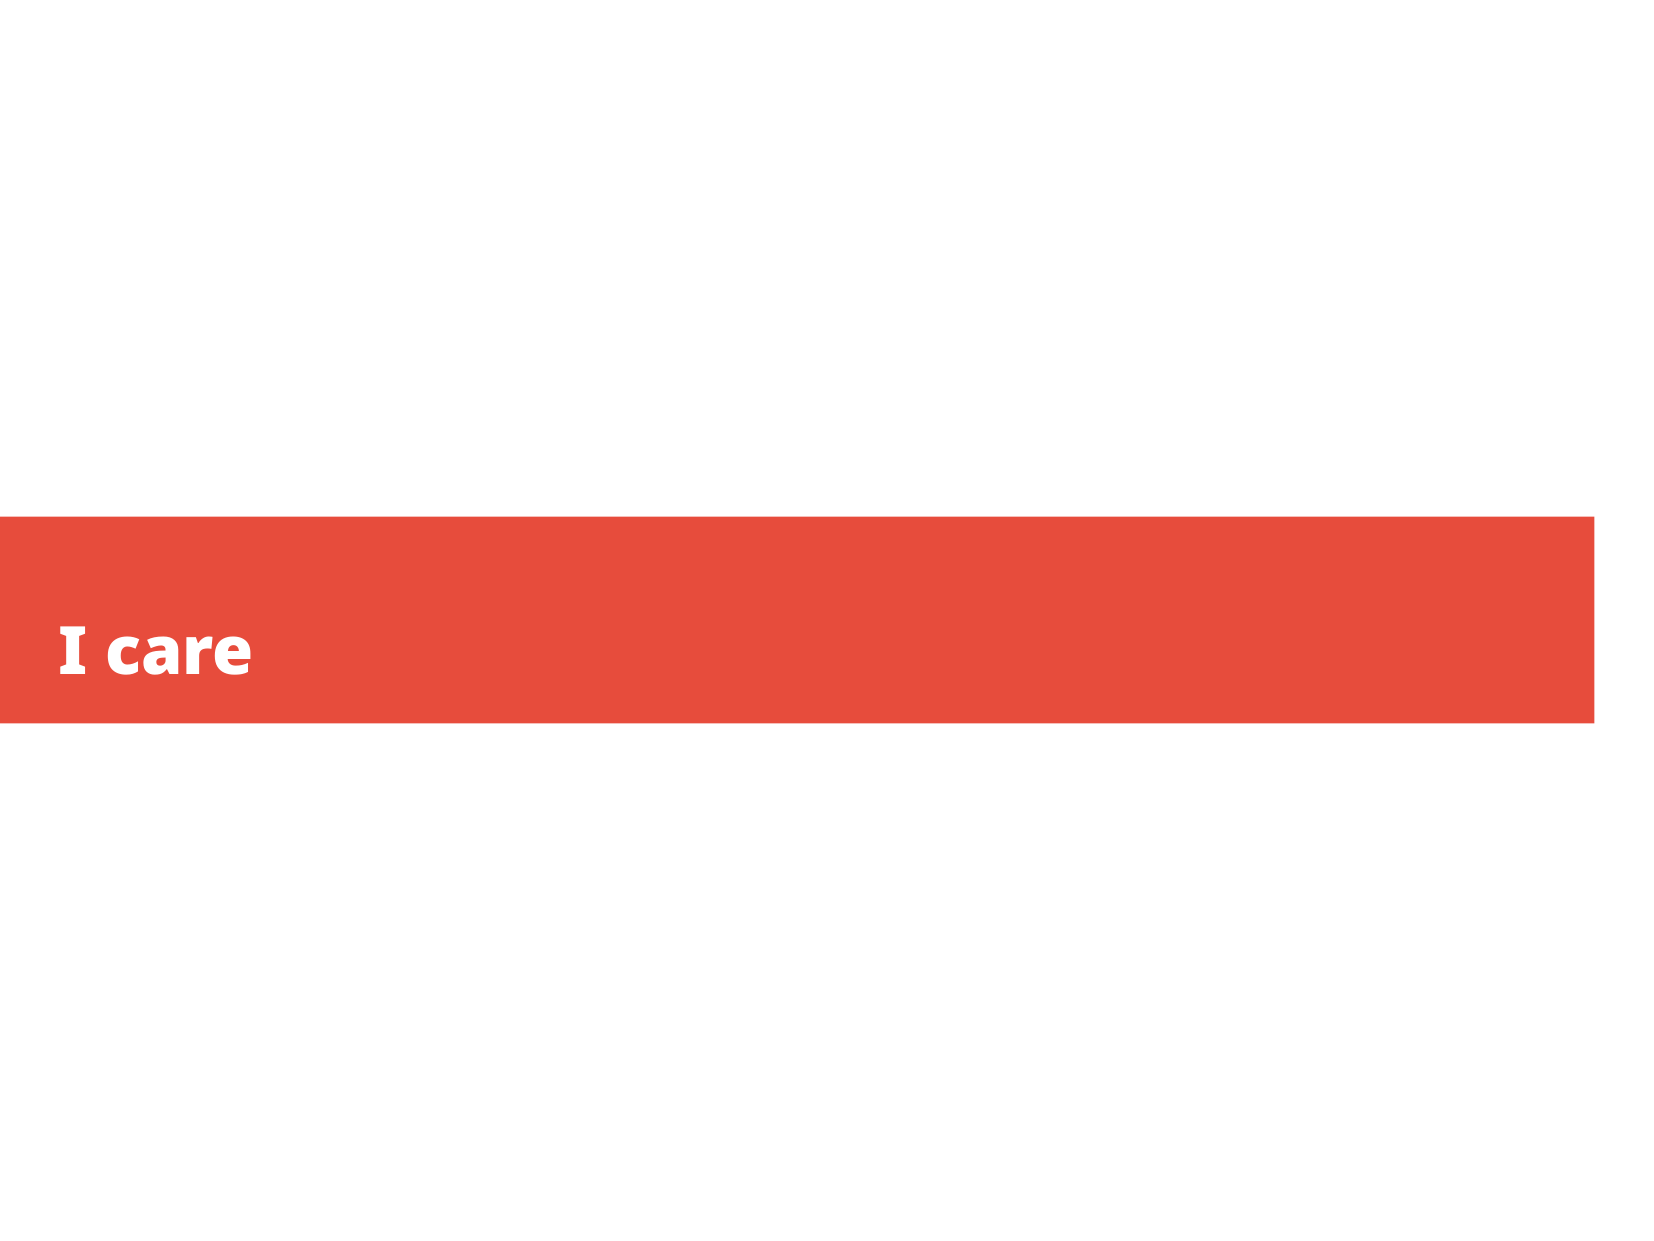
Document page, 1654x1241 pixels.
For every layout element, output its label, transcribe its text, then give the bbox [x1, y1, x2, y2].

title I care [59, 546, 1595, 694]
